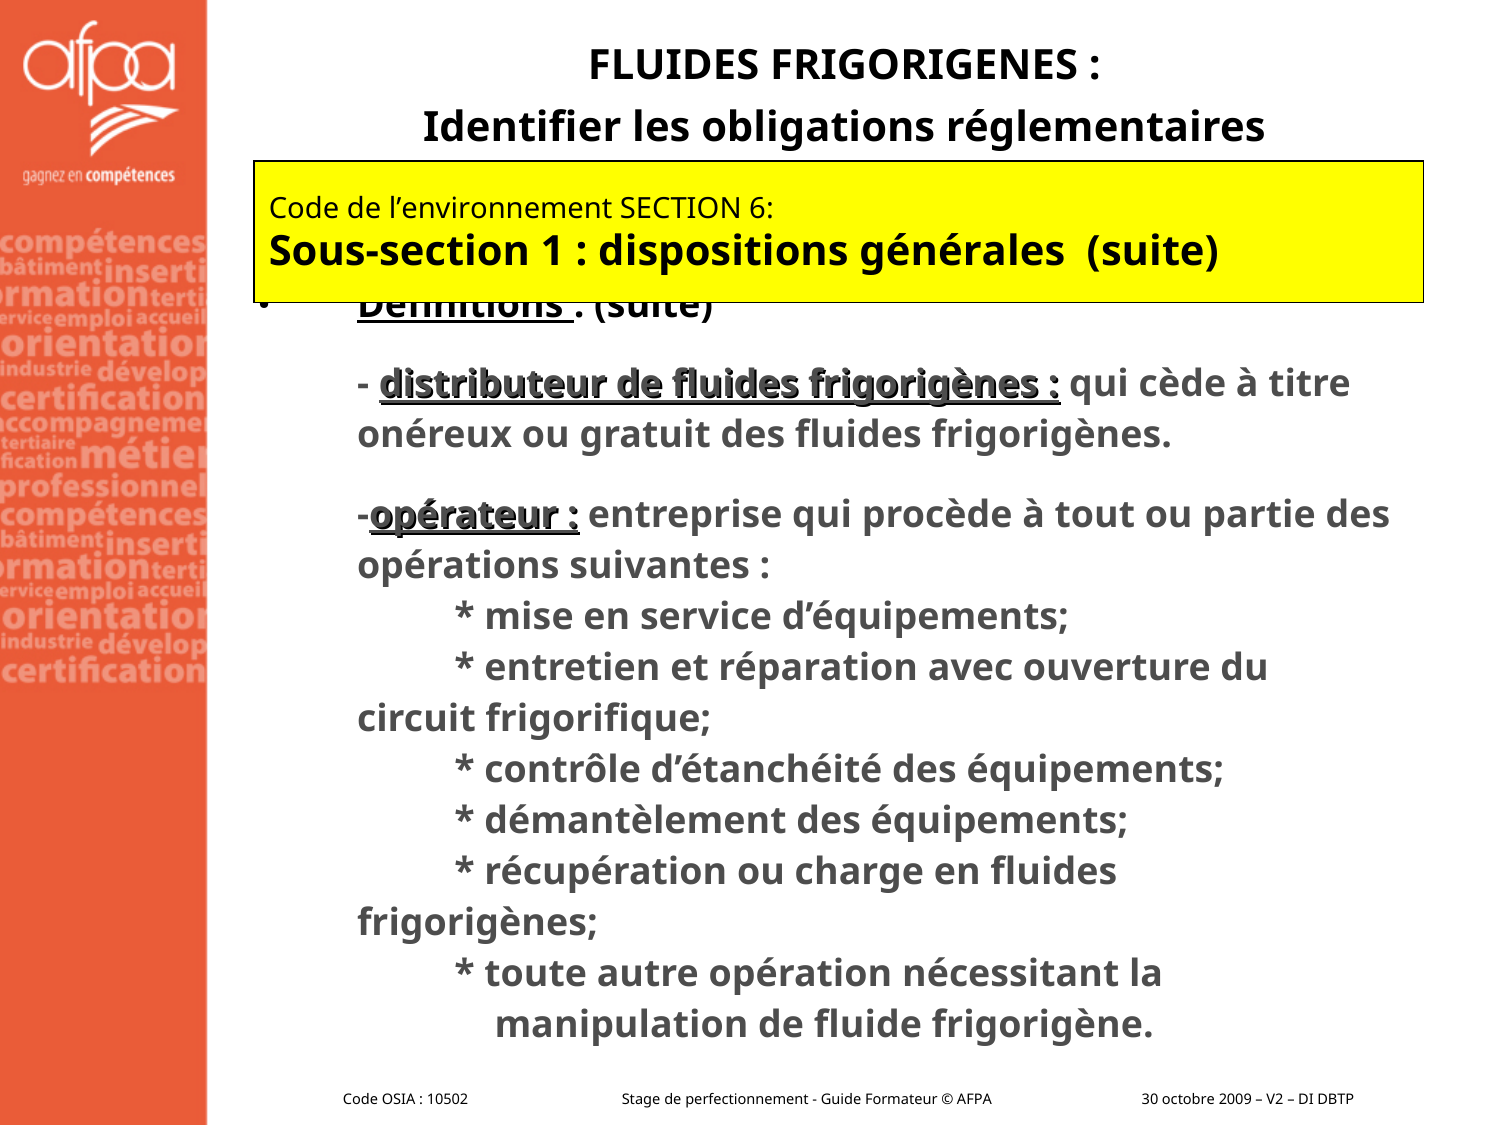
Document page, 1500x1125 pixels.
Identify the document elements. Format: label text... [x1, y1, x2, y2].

subtitle FLUIDES FRIGORIGENES : Identifier les obligations réglementaires [242, 31, 1447, 202]
text_box Code de l’environnement SECTION 6: Sous-section 1 : dispositions générales (suite) [253, 160, 1424, 303]
picture [0, 0, 1500, 1125]
title Définitions : (suite) - distributeur de fluides frigorigènes : qui cède à titre onéreux ou gratuit des fluides frigorigènes. -opérateur : entreprise qui procède à tout ou partie des opérations suivantes : * mise en service d’équipements; * entretien et réparation avec ouverture du circuit frigorifique; * contrôle d’étanchéité des équipements; * démantèlement des équipements; * récupération ou charge en fluides frigorigènes; * toute autre opération nécessitant la manipulation de fluide frigorigène. [242, 290, 1459, 1035]
